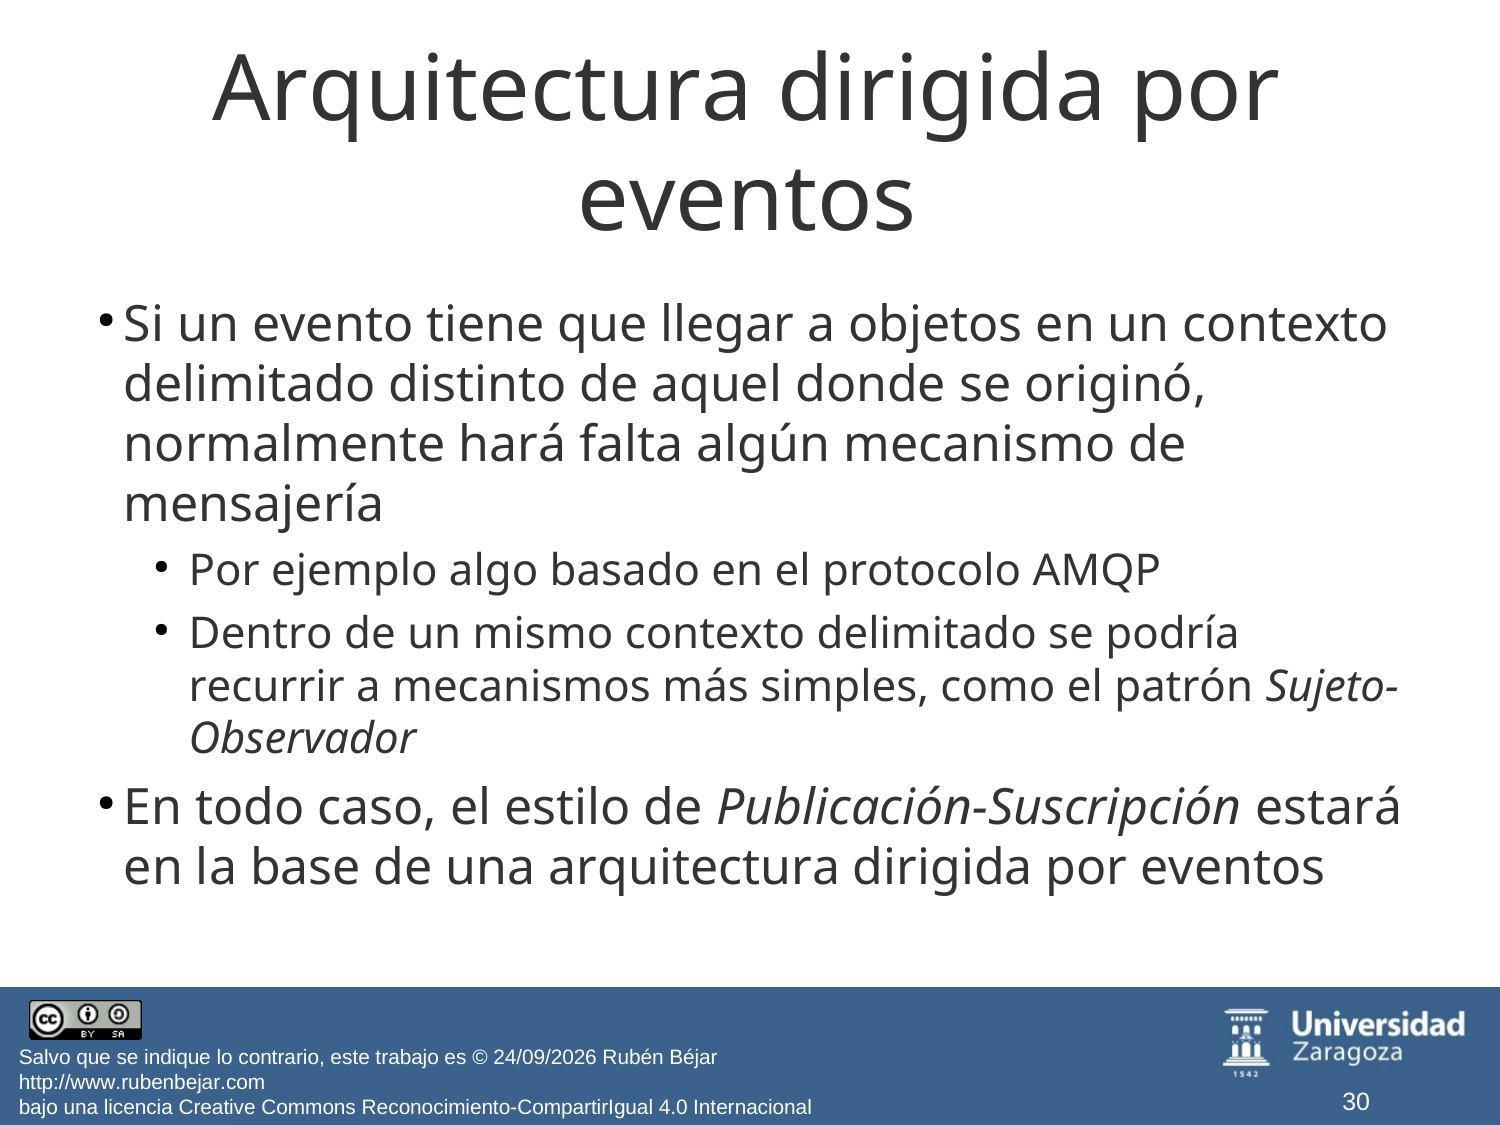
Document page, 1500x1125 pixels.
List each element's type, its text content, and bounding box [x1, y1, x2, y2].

title Arquitectura dirigida por eventos [74, 21, 1420, 257]
list Si un evento tiene que llegar a objetos en un contexto delimitado distinto de aquel donde se originó, normalmente hará falta algún mecanismo de mensajería Por ejemplo algo basado en el protocolo AMQP Dentro de un mismo contexto delimitado se podría recurrir a mecanismos más simples, como el patrón Sujeto-Observador En todo caso, el estilo de Publicación-Suscripción estará en la base de una arquitectura dirigida por eventos [82, 283, 1418, 969]
picture [0, 987, 1500, 1125]
